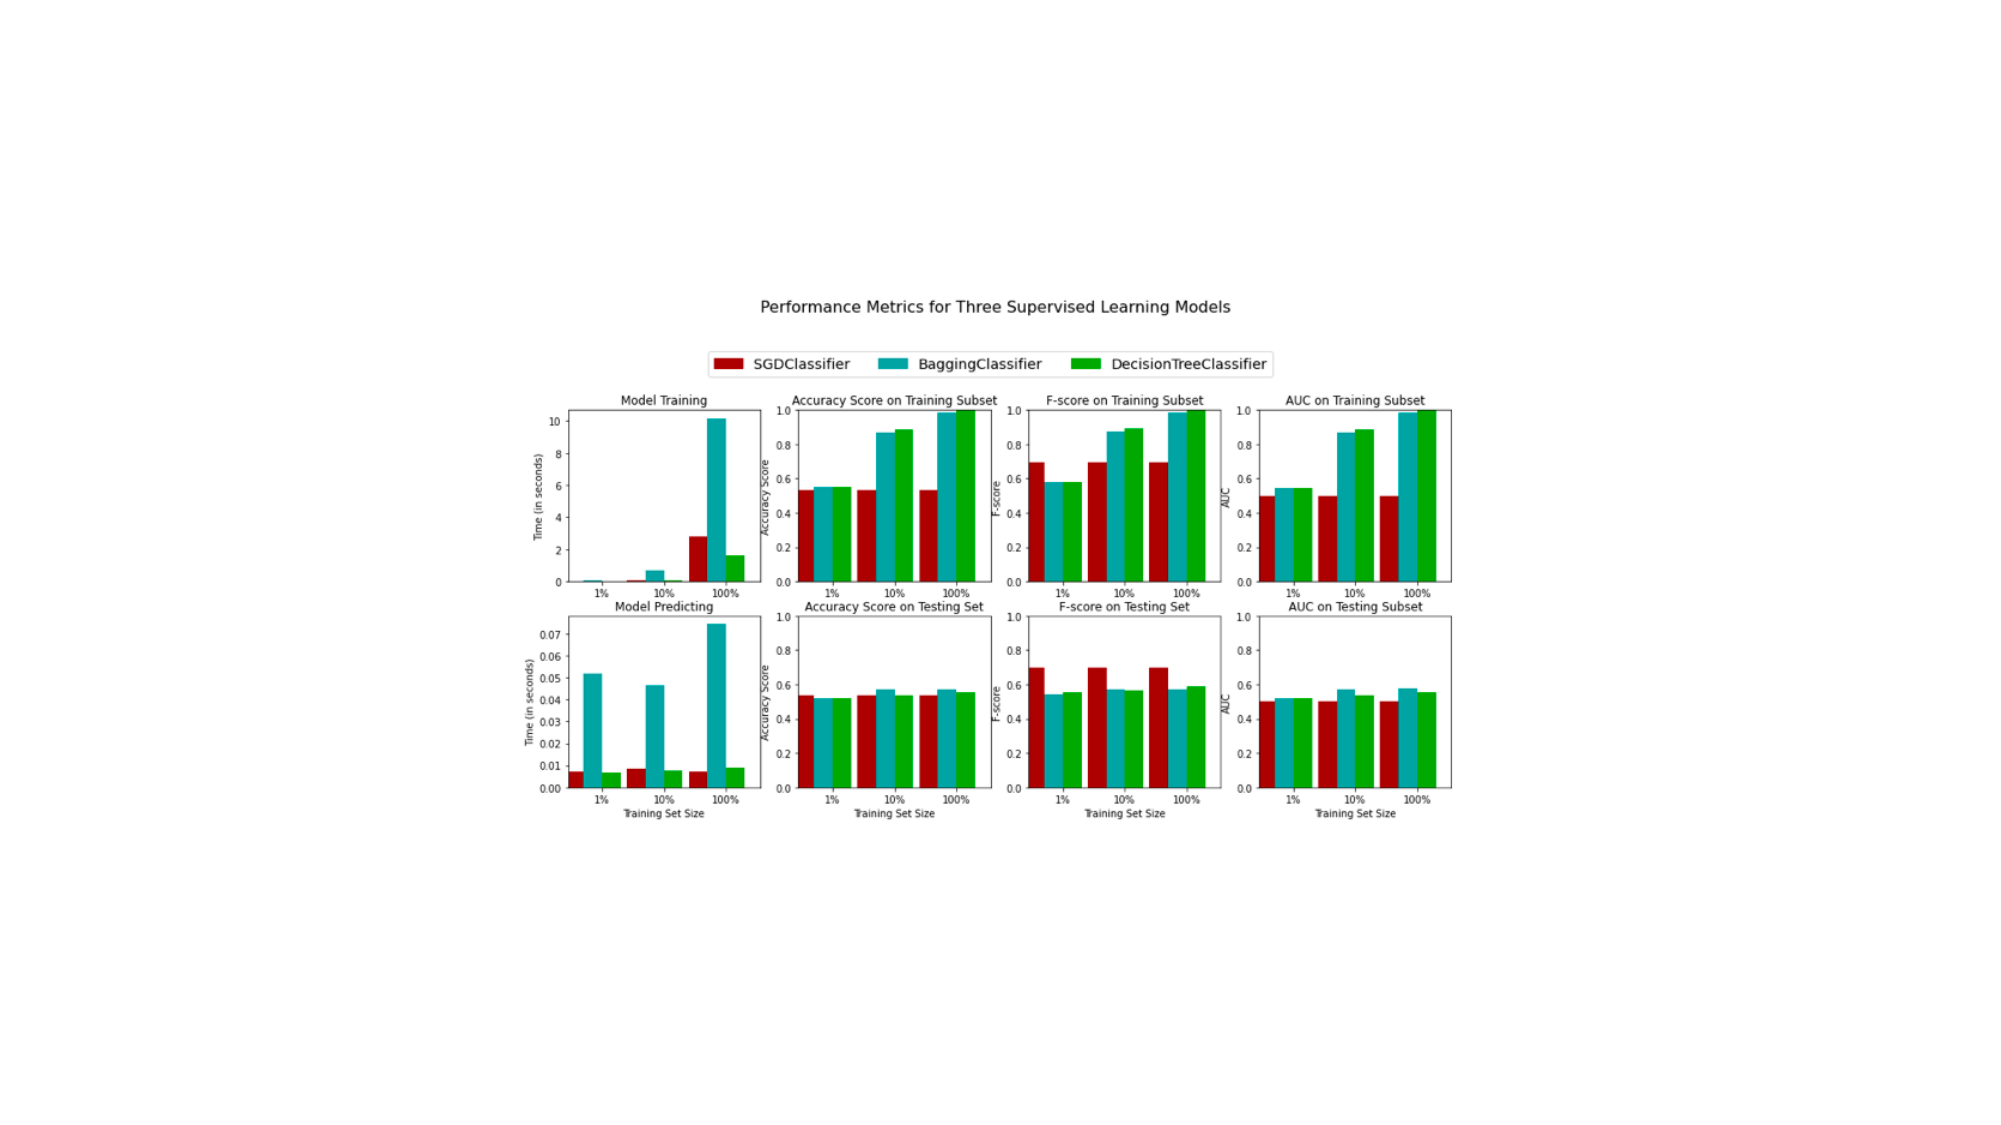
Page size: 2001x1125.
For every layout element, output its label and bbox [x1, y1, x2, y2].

picture [512, 290, 1488, 835]
